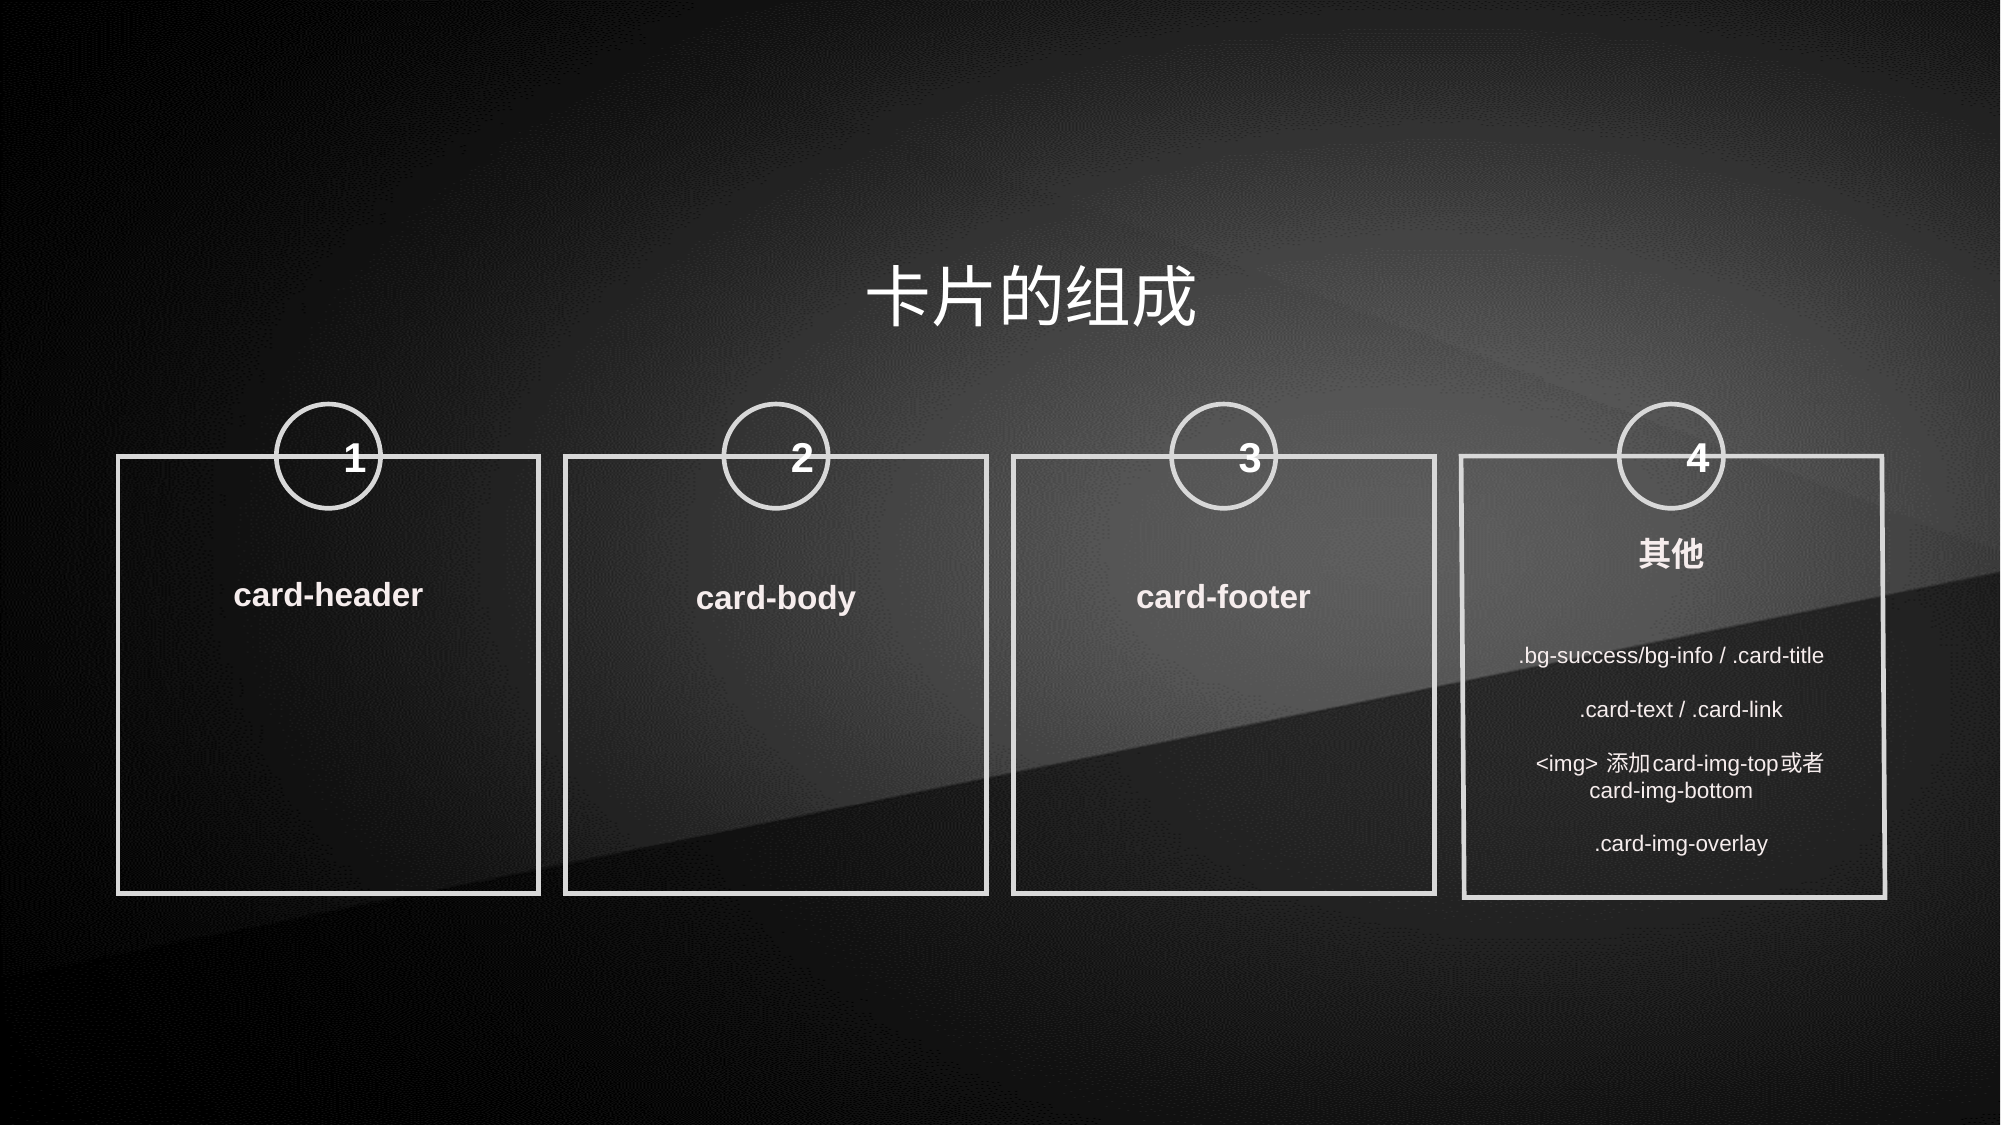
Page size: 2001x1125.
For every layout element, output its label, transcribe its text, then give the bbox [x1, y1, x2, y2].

text_box 卡片的组成 [775, 247, 1288, 343]
text_box card-footer [1057, 574, 1391, 617]
text_box 4 [1619, 404, 1724, 509]
picture [0, 0, 2001, 1125]
text_box .bg-success/bg-info / .card-title ​ .card-text / .card-link ​ <img> 添加card-img-top或者card-img-bottom ​ .card-img-overlay [1504, 635, 1838, 863]
text_box card-body [609, 574, 943, 619]
text_box 其他 [1504, 531, 1838, 575]
text_box 1 [276, 404, 381, 509]
text_box 3 [1171, 404, 1276, 509]
text_box card-header [161, 574, 496, 613]
text_box 2 [723, 404, 829, 509]
